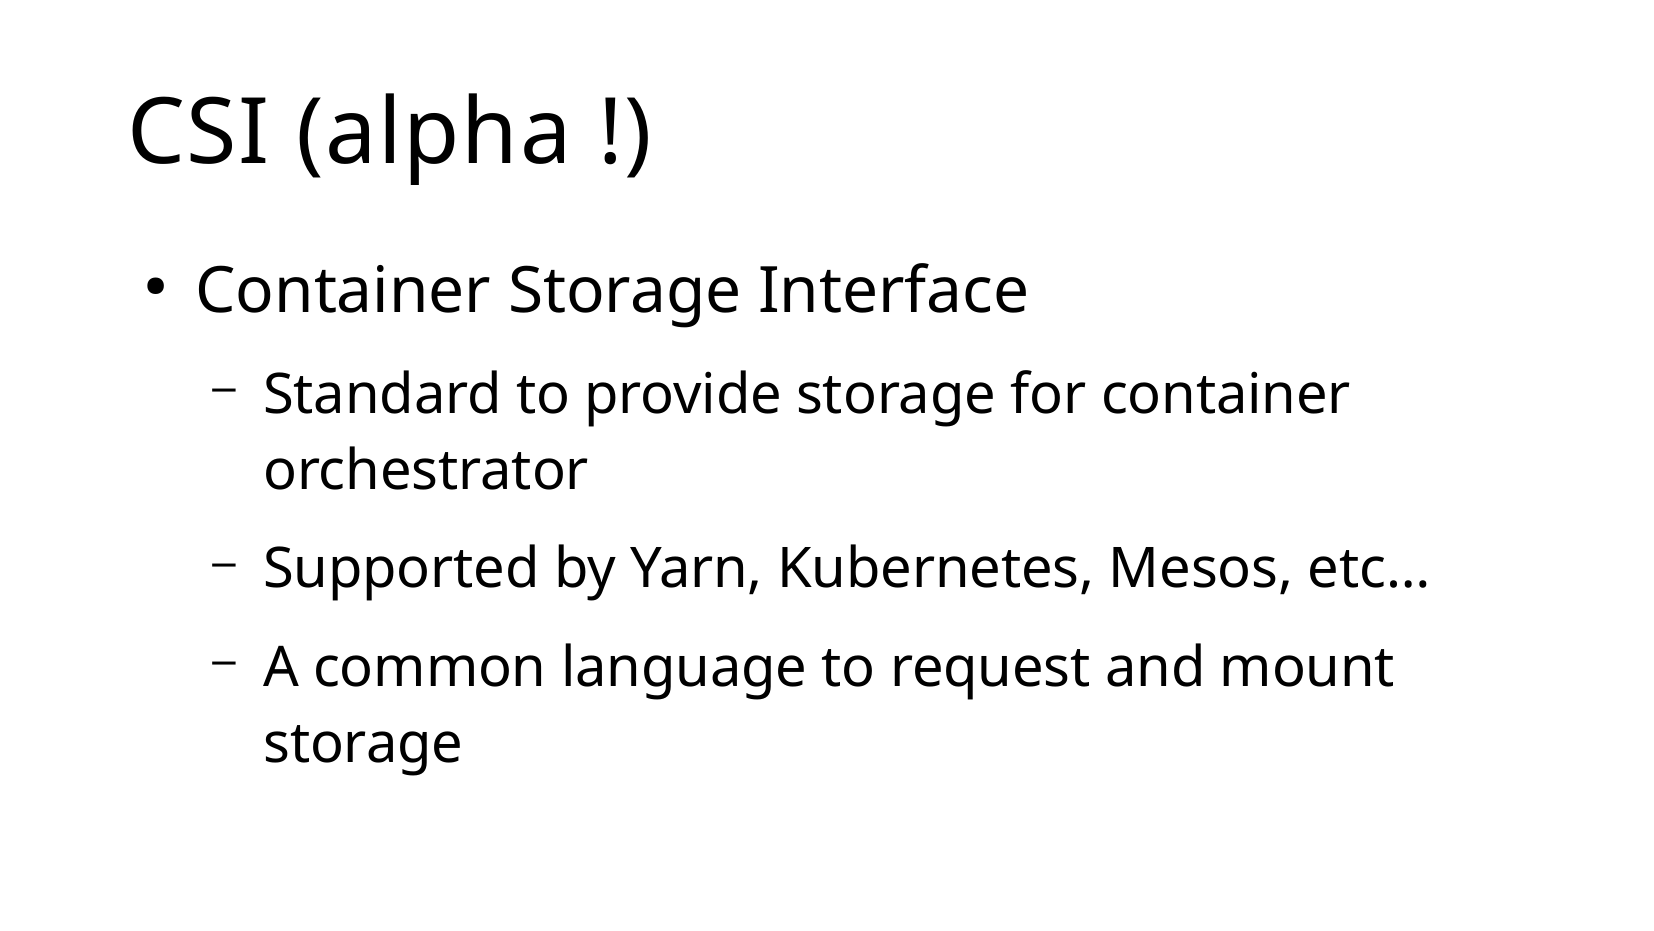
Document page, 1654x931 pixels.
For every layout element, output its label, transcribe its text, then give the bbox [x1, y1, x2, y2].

title CSI (alpha !) [127, 69, 1654, 187]
list Container Storage Interface Standard to provide storage for container orchestrator Supported by Yarn, Kubernetes, Mesos, etc… A common language to request and mount storage [127, 244, 1527, 784]
